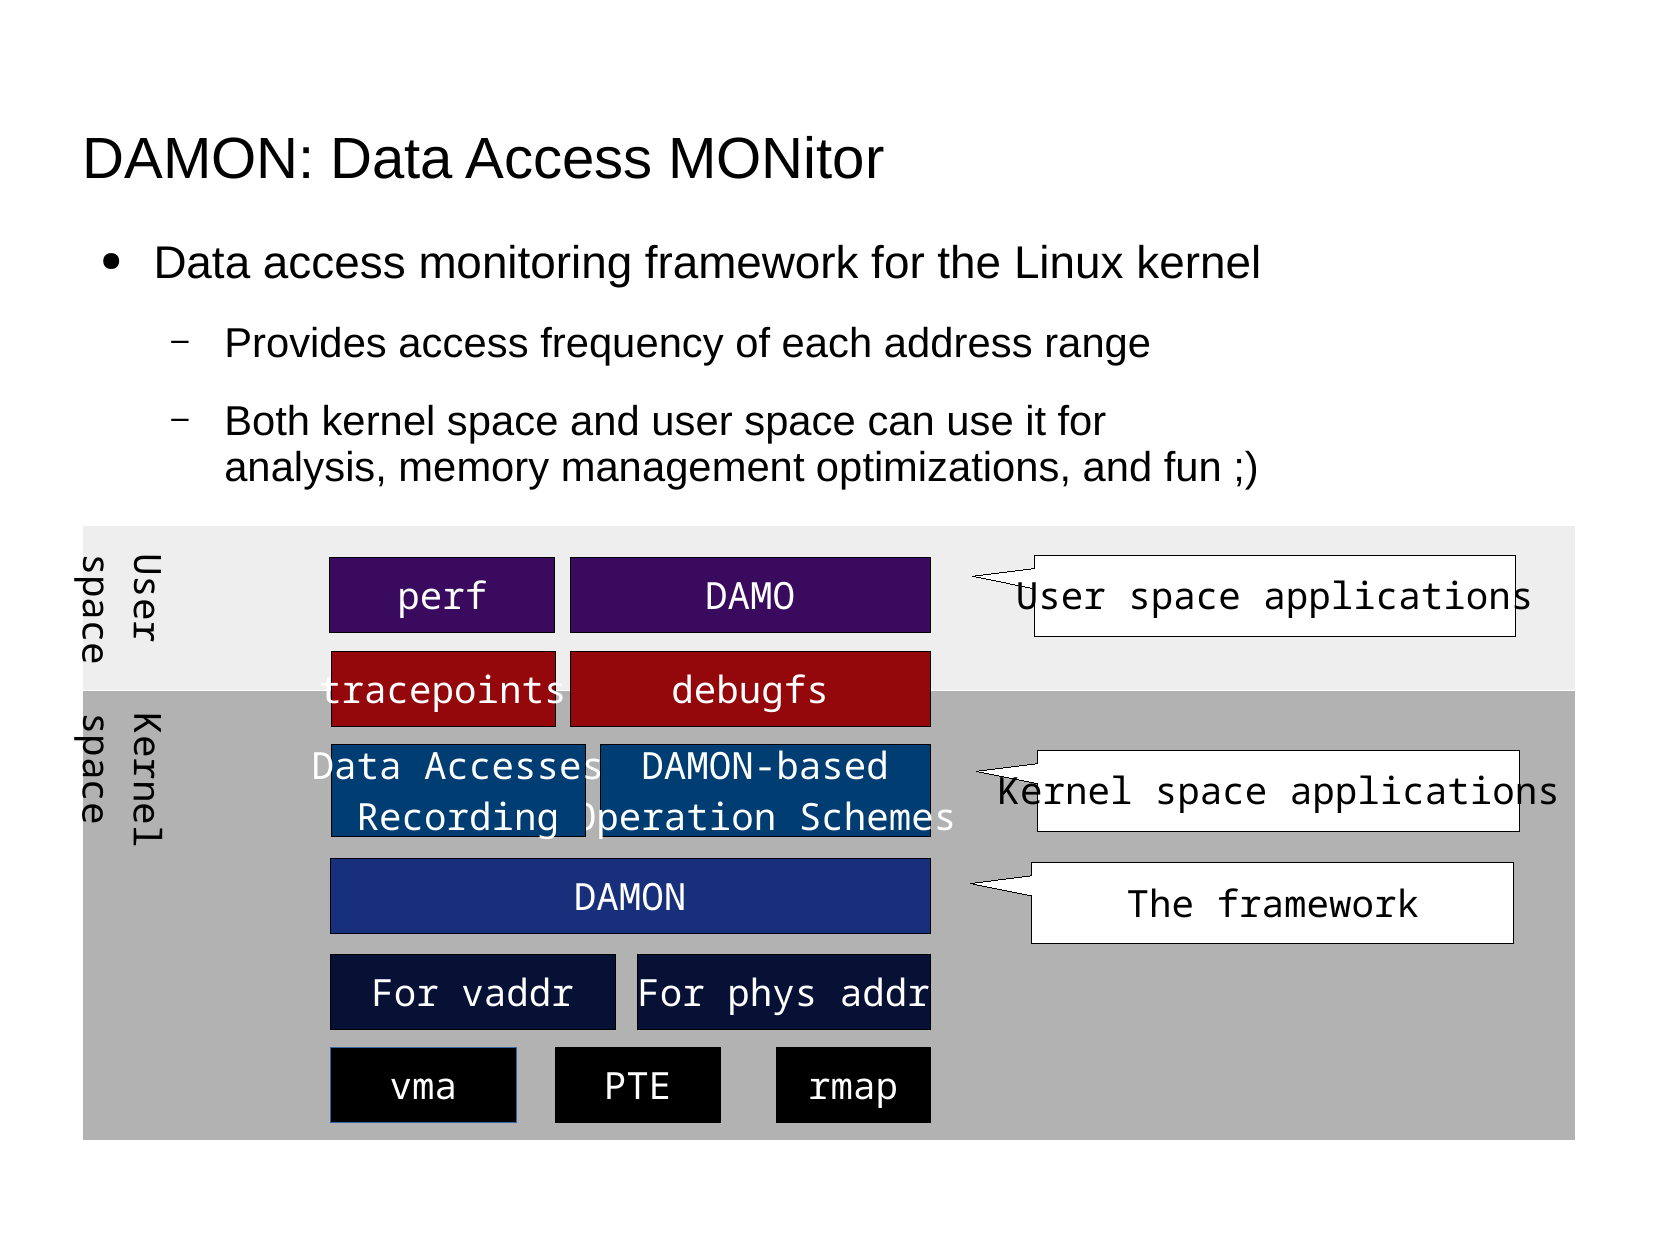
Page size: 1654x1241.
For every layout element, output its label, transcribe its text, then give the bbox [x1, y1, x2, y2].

text_box [82, 627, 90, 650]
text_box debugfs [570, 651, 931, 727]
text_box perf [329, 557, 555, 633]
text_box DAMON-based Operation Schemes [600, 744, 931, 837]
text_box User space applications [972, 555, 1516, 637]
text_box [82, 525, 1576, 1141]
text_box Kernel space [89, 698, 182, 968]
text_box Kernel space applications [976, 750, 1520, 832]
text_box For vaddr [330, 954, 616, 1030]
text_box [85, 603, 91, 613]
title DAMON: Data Access MONitor [82, 108, 1571, 210]
text_box rmap [776, 1047, 931, 1123]
text_box [85, 741, 90, 750]
text_box [82, 581, 91, 628]
text_box DAMO [570, 557, 931, 633]
text_box User space [89, 538, 182, 806]
text_box vma [330, 1047, 517, 1123]
text_box PTE [555, 1047, 721, 1123]
text_box DAMON [330, 858, 931, 934]
list Data access monitoring framework for the Linux kernel Provides access frequency of each address range Both kernel space and user space can use it for analysis, memory management optimizations, and fun ;) [82, 236, 1571, 525]
text_box For phys addr [637, 954, 931, 1030]
text_box [82, 648, 90, 737]
text_box [82, 786, 89, 810]
text_box Data Accesses Recording [331, 744, 586, 837]
text_box tracepoints [331, 651, 556, 727]
text_box [85, 582, 91, 592]
text_box The framework [970, 862, 1514, 944]
text_box [85, 763, 89, 773]
text_box [82, 740, 89, 787]
